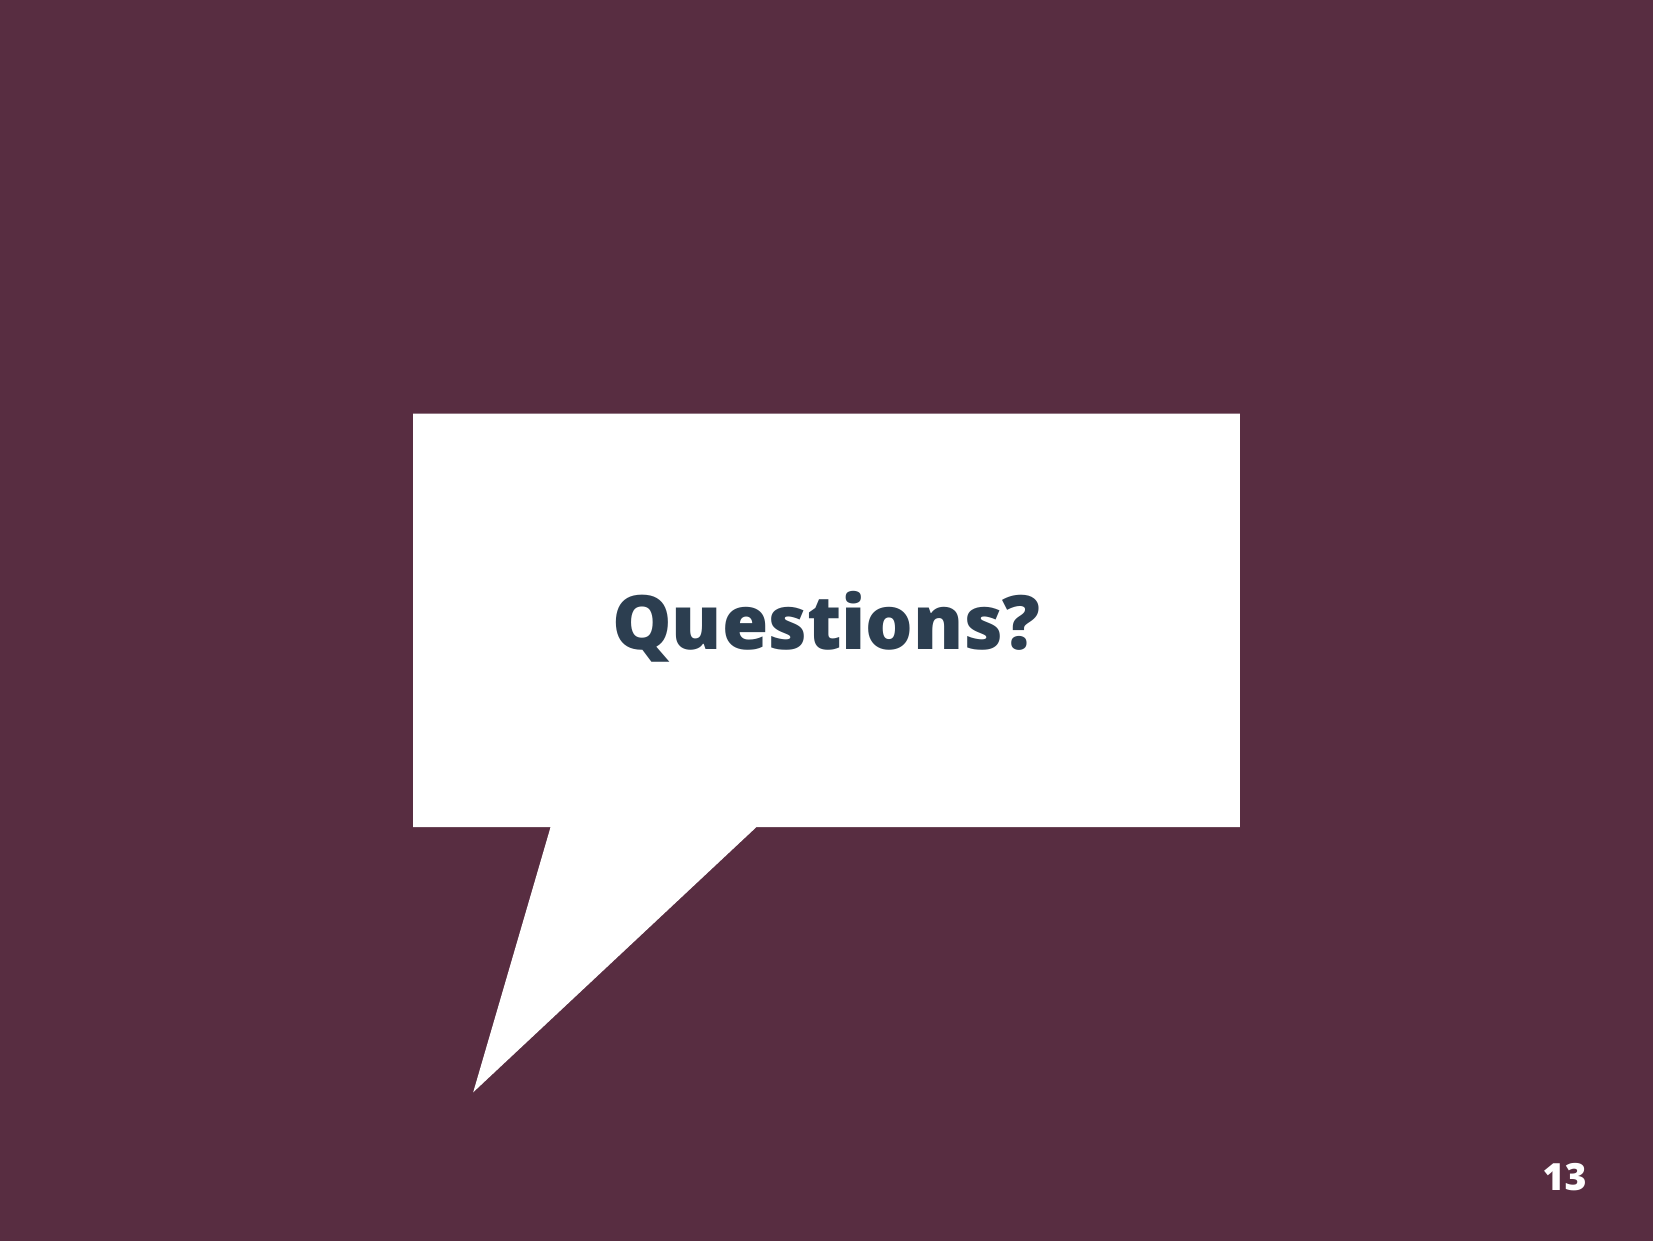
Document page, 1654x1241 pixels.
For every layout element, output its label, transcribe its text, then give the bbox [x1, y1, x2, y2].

title Questions? [442, 443, 1211, 798]
